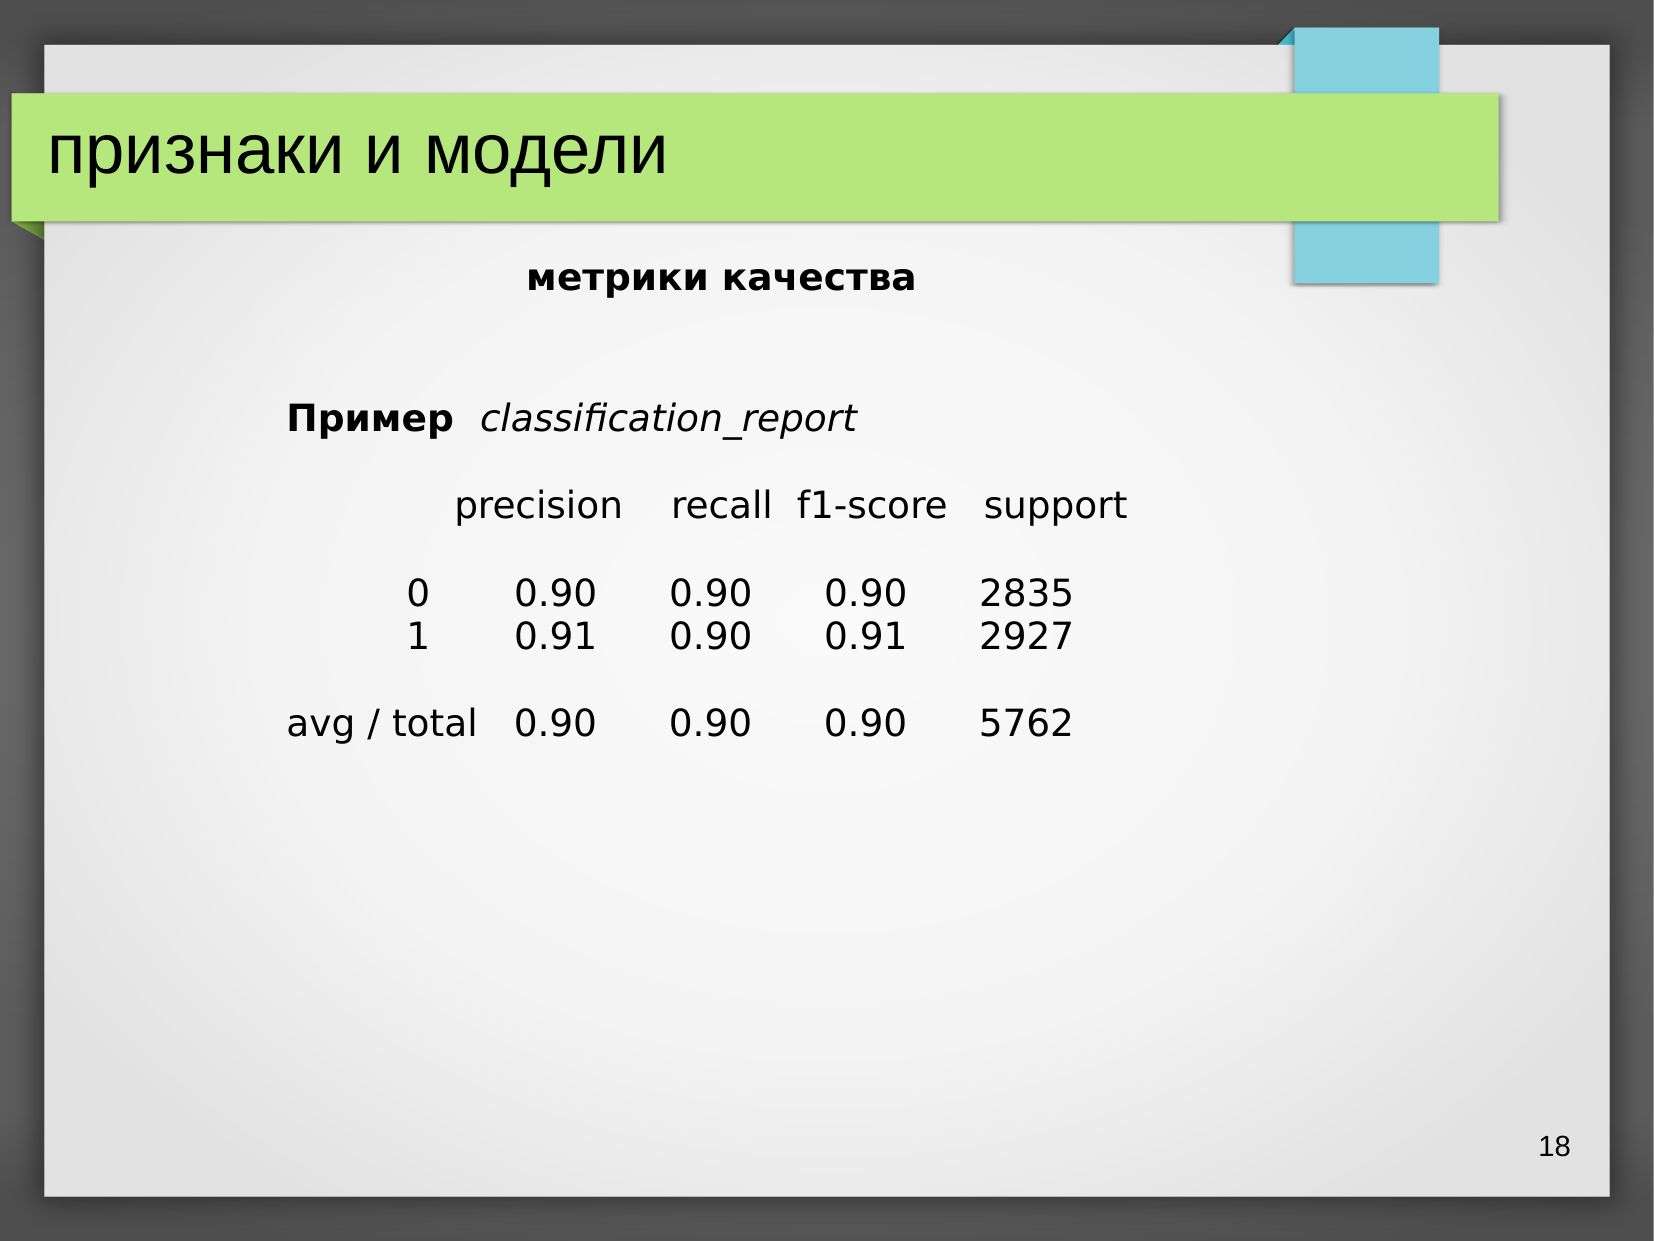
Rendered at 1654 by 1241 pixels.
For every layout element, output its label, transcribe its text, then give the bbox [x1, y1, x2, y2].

title признаки и модели [47, 109, 1465, 189]
text_box Пример classification_report precision recall f1-score support 0 0.90 0.90 0.90 2835 1 0.91 0.90 0.91 2927 avg / total 0.90 0.90 0.90 5762 [271, 389, 1371, 969]
picture [0, 0, 1654, 1241]
text_box метрики качества [511, 248, 945, 310]
